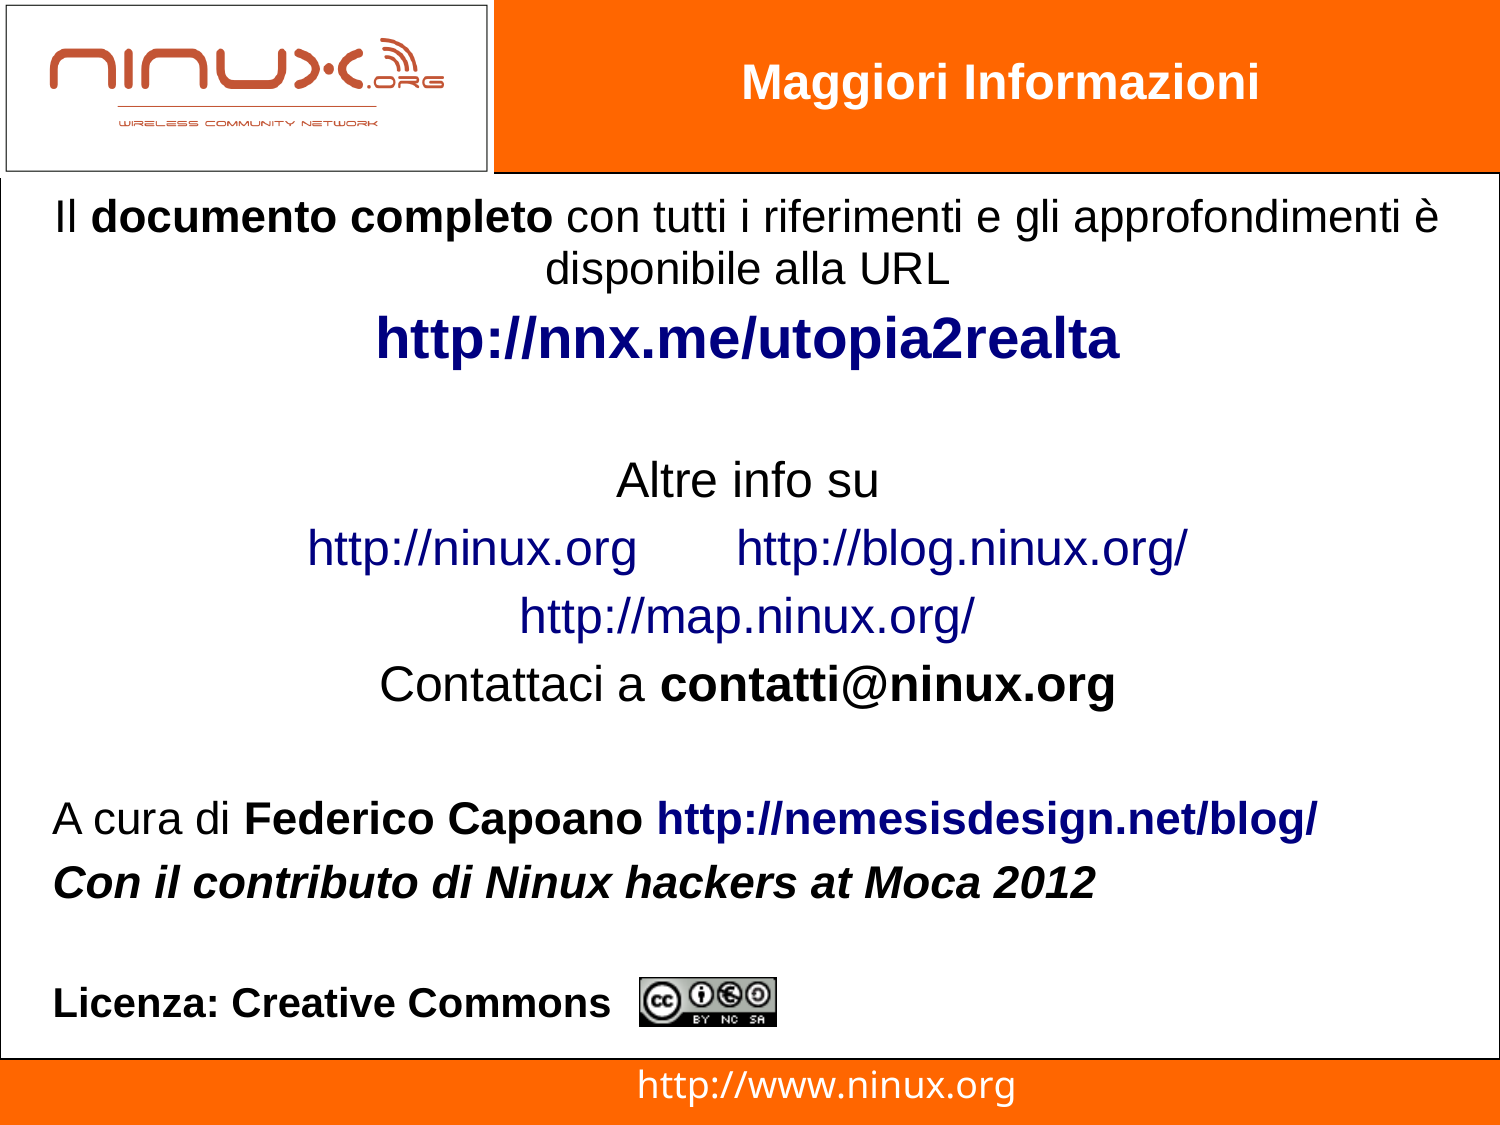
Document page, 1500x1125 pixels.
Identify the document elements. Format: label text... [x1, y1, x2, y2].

picture [639, 977, 777, 1027]
list Il documento completo con tutti i riferimenti e gli approfondimenti è disponibile alla URL http://nnx.me/utopia2realta Altre info su http://ninux.org http://blog.ninux.org/ http://map.ninux.org/ Contattaci a contatti@ninux.org A cura di Federico Capoano http://nemesisdesign.net/blog/ Con il contributo di Ninux hackers at Moca 2012 Licenza: Creative Commons [37, 183, 1459, 1034]
picture [0, 0, 494, 178]
text_box http://www.ninux.org [621, 1053, 1159, 1125]
title Maggiori Informazioni [501, 0, 1500, 165]
